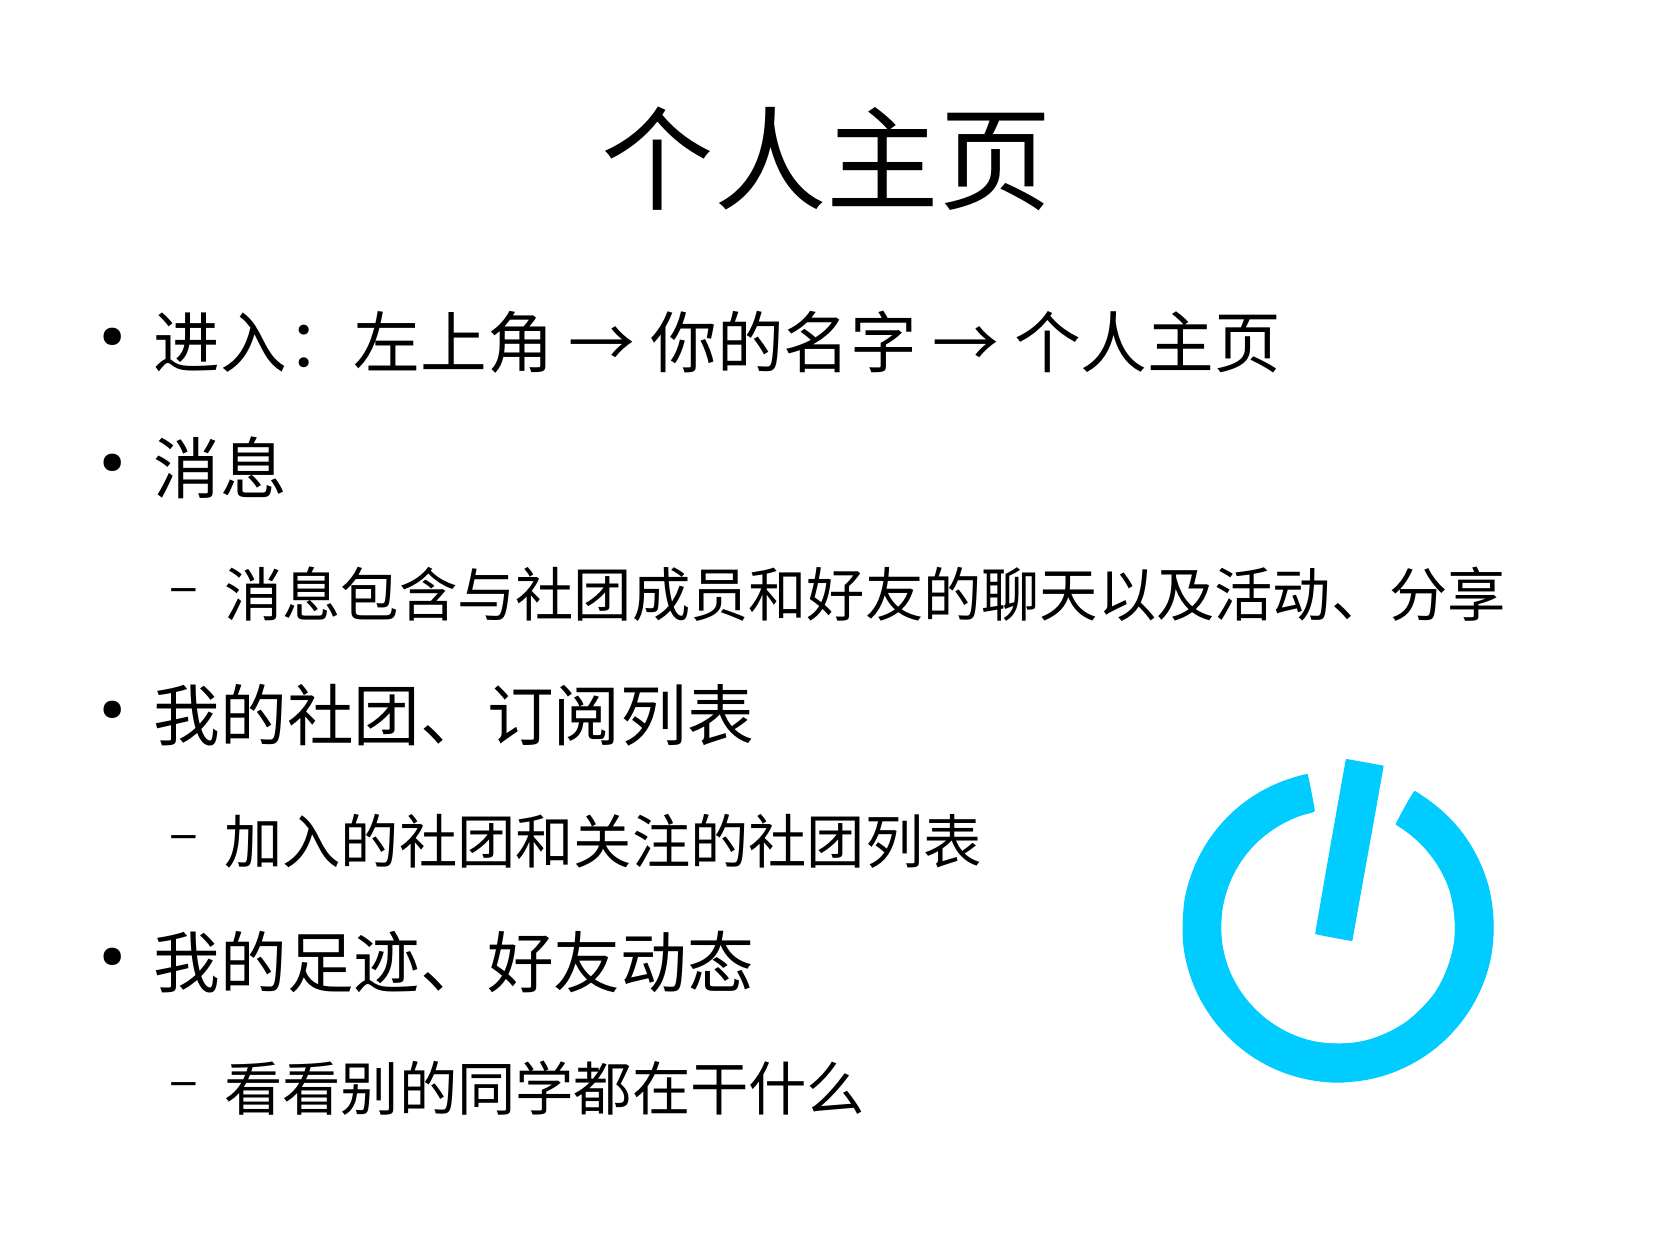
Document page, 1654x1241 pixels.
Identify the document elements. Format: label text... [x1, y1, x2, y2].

title 个人主页 [82, 49, 1571, 257]
list 进入：左上角 → 你的名字 → 个人主页 消息 消息包含与社团成员和好友的聊天以及活动、分享 我的社团、订阅列表 加入的社团和关注的社团列表 我的足迹、好友动态 看看别的同学都在干什么 [82, 290, 1571, 1182]
